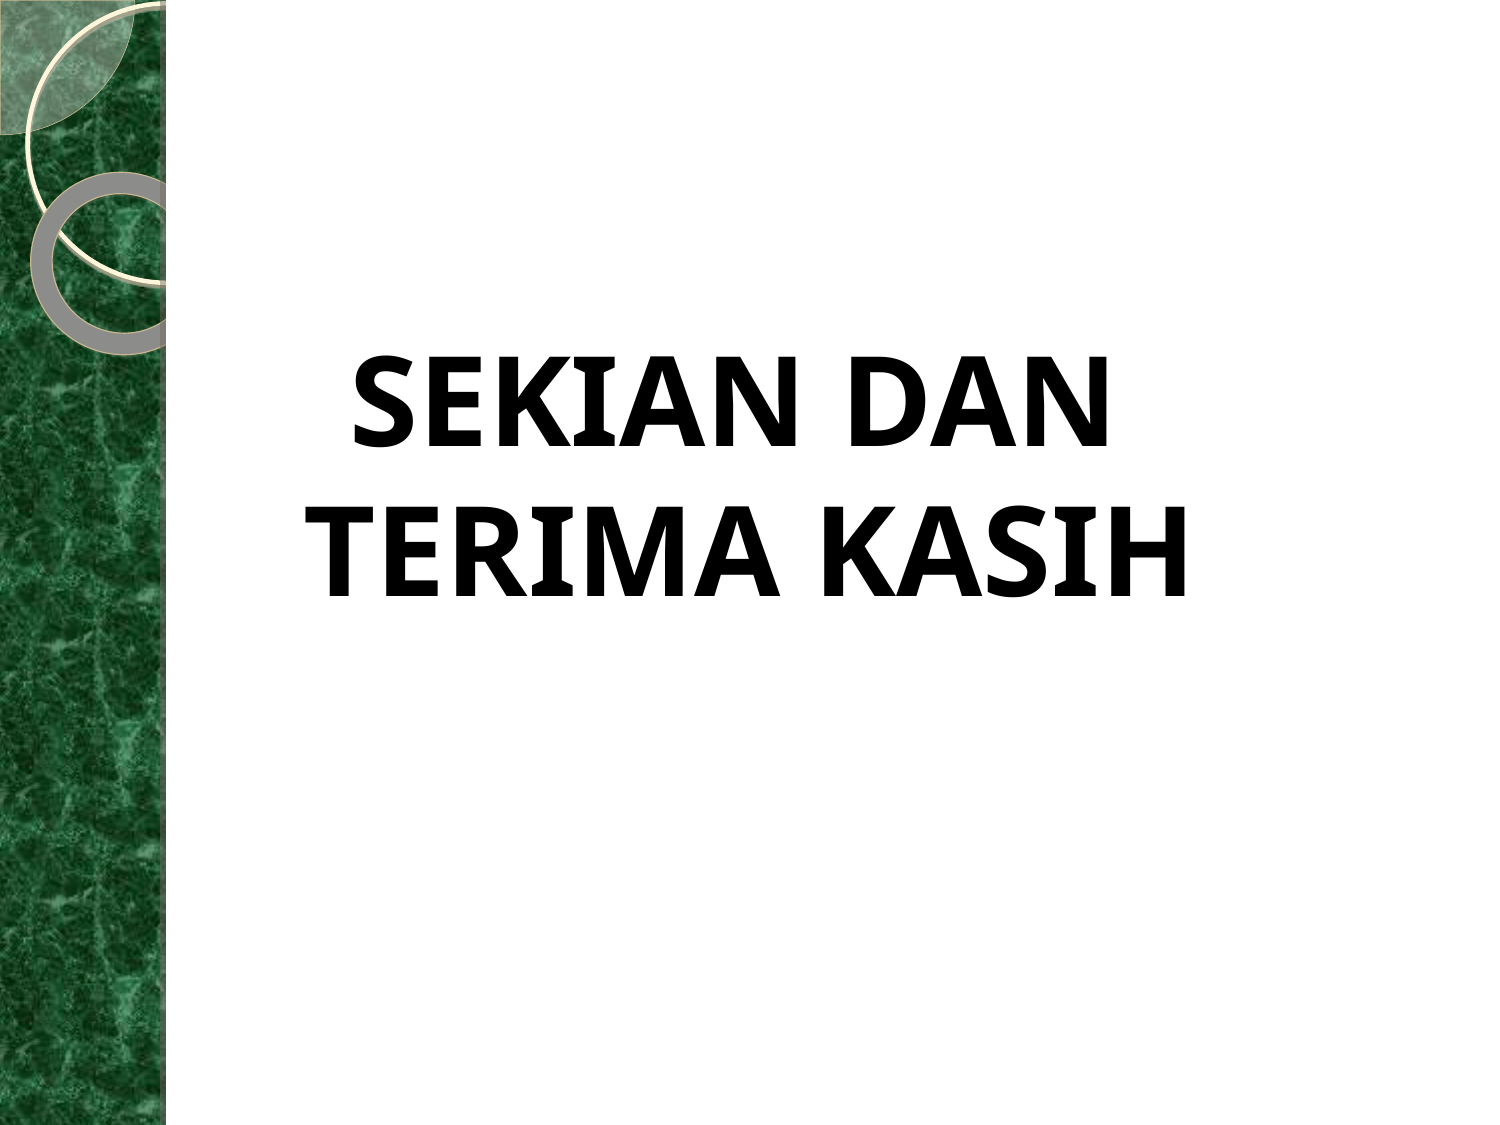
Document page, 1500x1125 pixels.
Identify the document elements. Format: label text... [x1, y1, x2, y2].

text_box SEKIAN DAN TERIMA KASIH [194, 314, 1306, 633]
